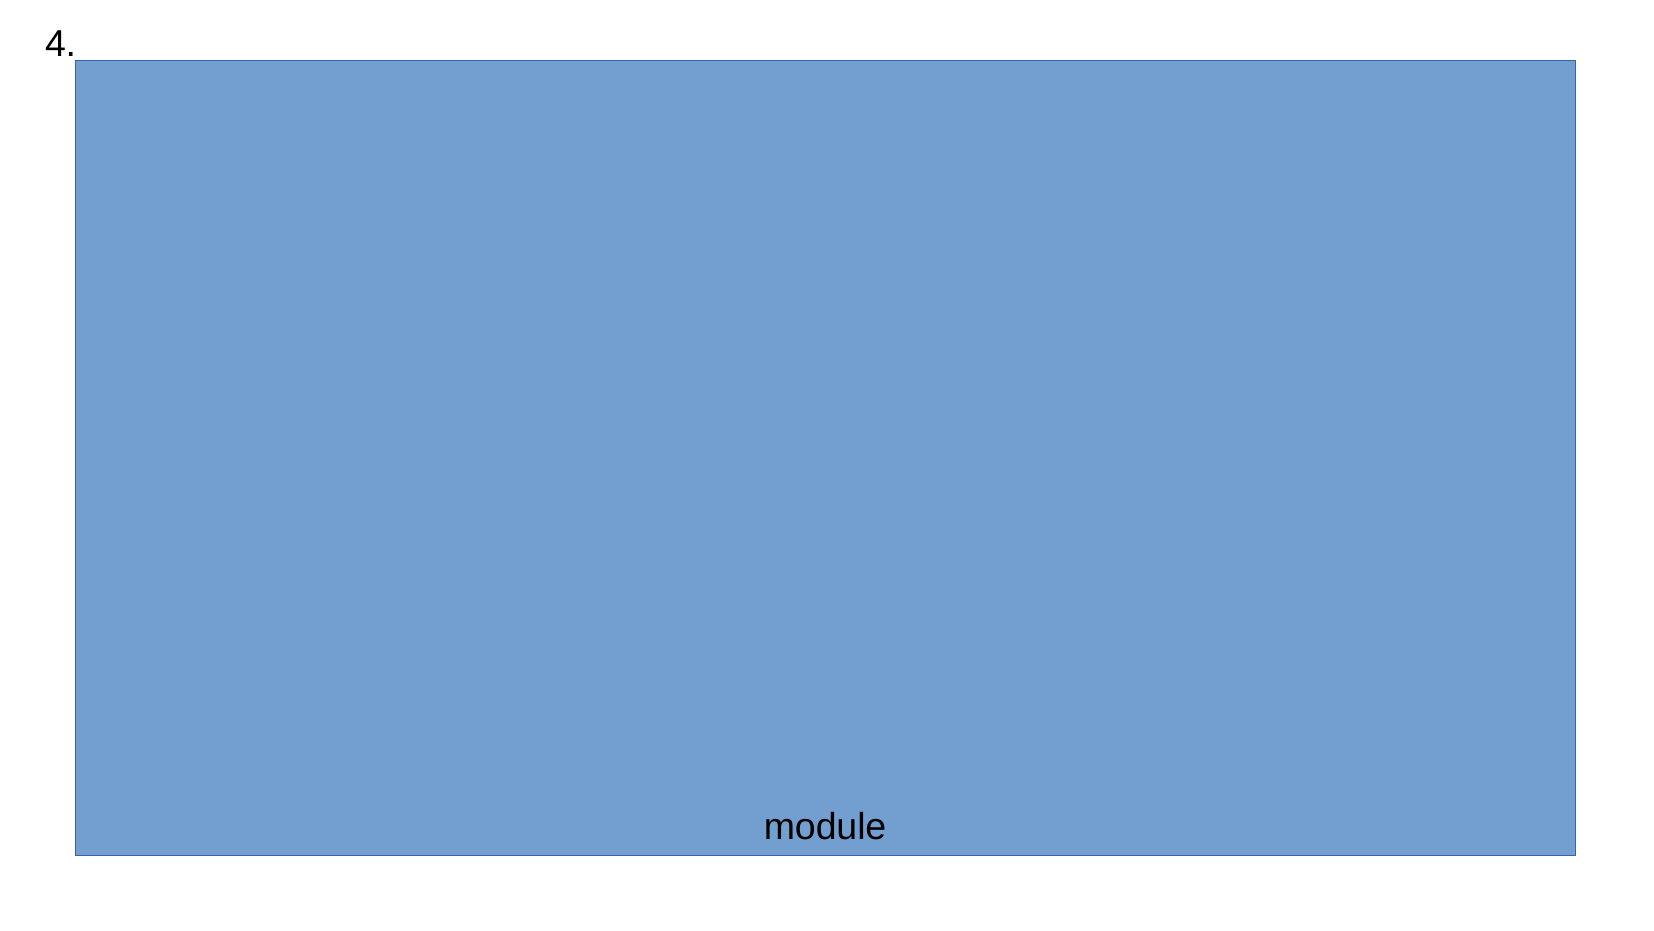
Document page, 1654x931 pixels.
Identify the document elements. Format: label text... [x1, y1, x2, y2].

text_box 4. [30, 15, 92, 72]
text_box module [75, 60, 1576, 856]
